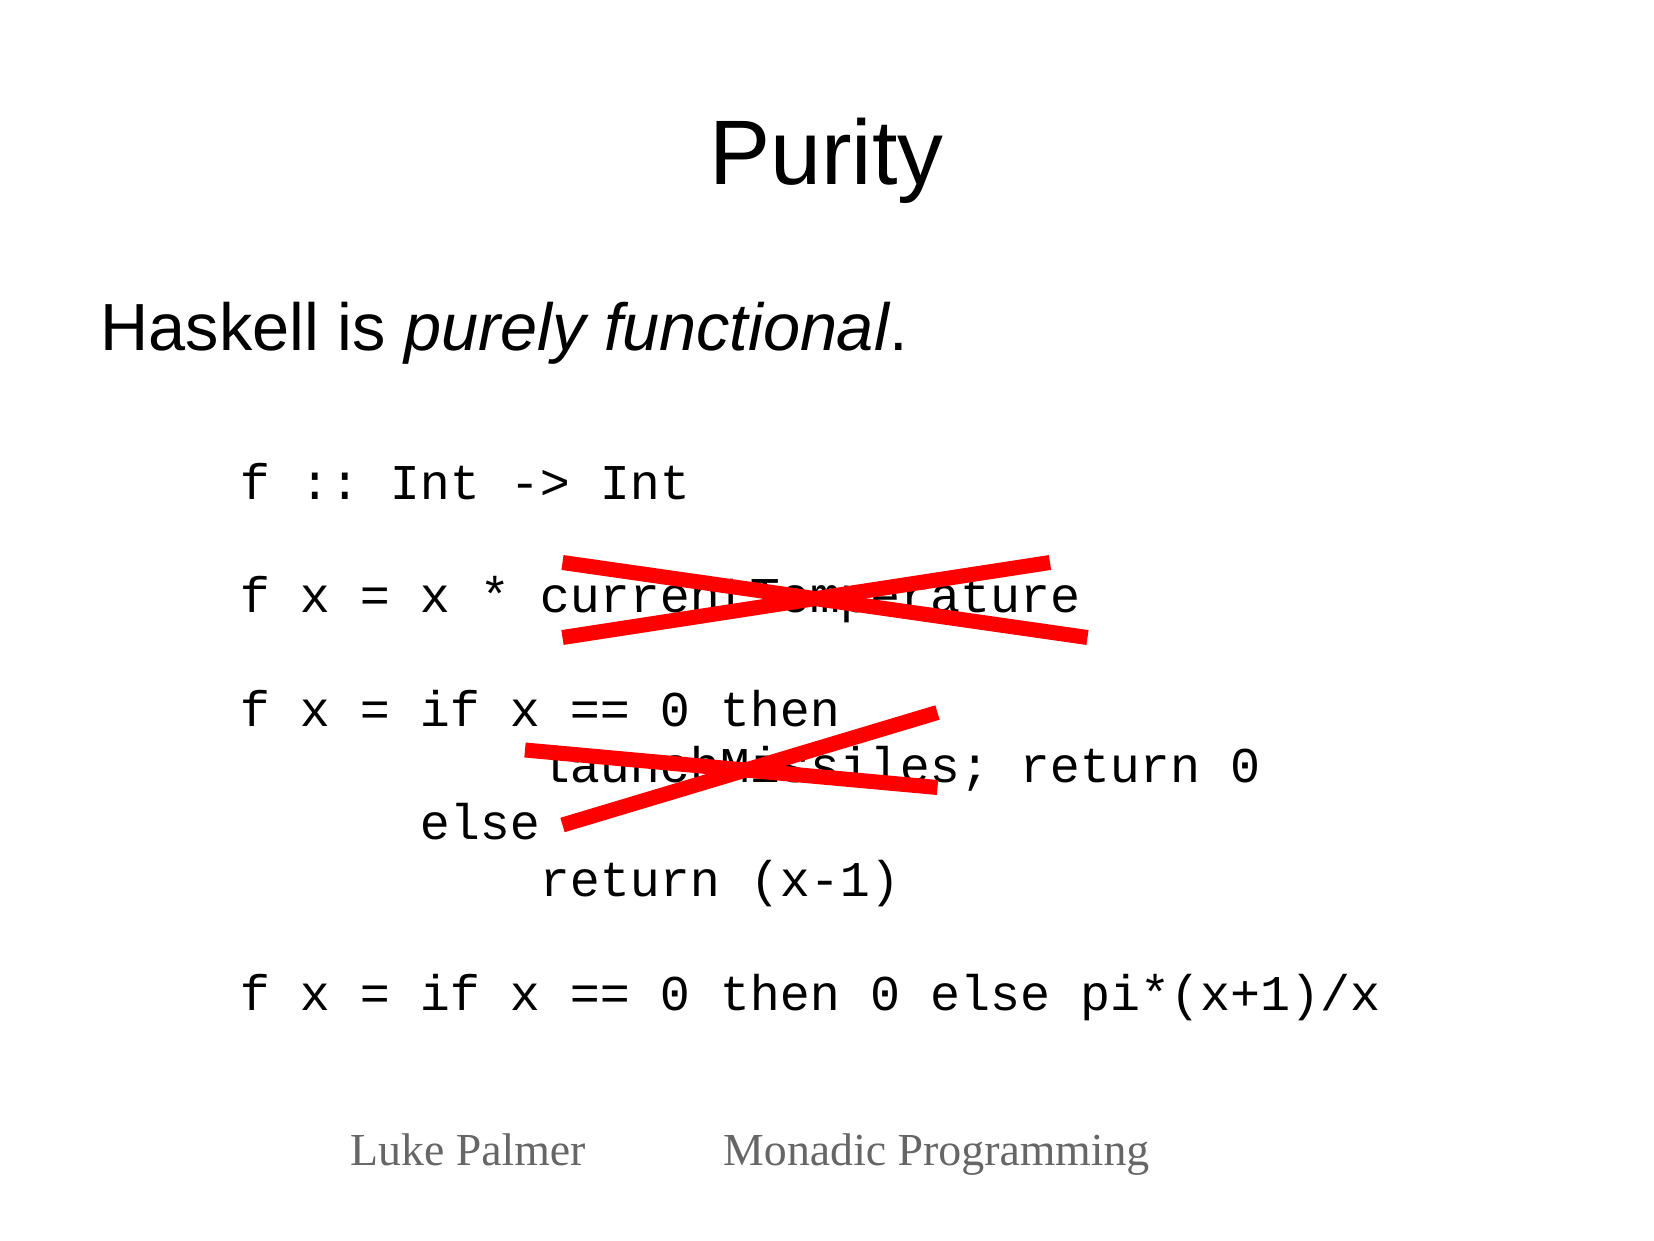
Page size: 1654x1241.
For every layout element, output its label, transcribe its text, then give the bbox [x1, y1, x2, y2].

list Haskell is purely functional. [82, 290, 1571, 1109]
text_box f :: Int -> Int f x = x * currentTemperature f x = if x == 0 then launchMissiles; return 0 else return (x-1) f x = if x == 0 then 0 else pi*(x+1)/x [225, 450, 1538, 1033]
title Purity [82, 49, 1571, 257]
